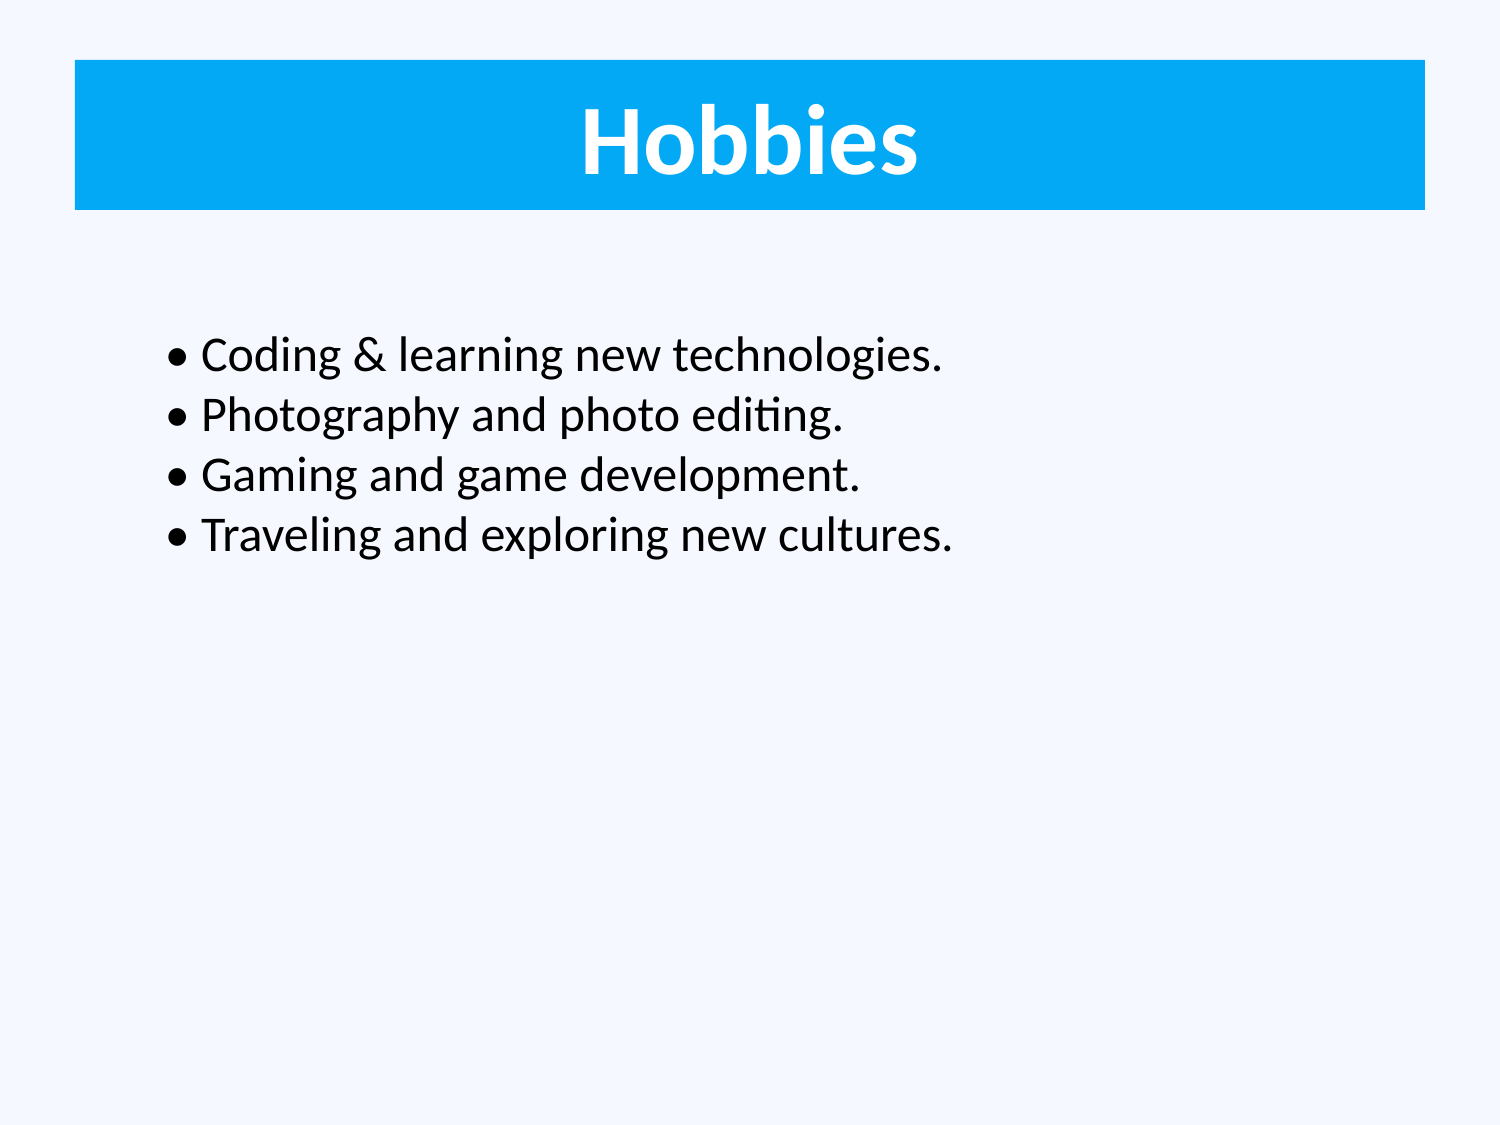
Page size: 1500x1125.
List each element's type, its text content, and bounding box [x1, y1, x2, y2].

text_box • Coding & learning new technologies. • Photography and photo editing. • Gaming and game development. • Traveling and exploring new cultures. [149, 239, 1350, 569]
text_box Hobbies [74, 59, 1425, 210]
